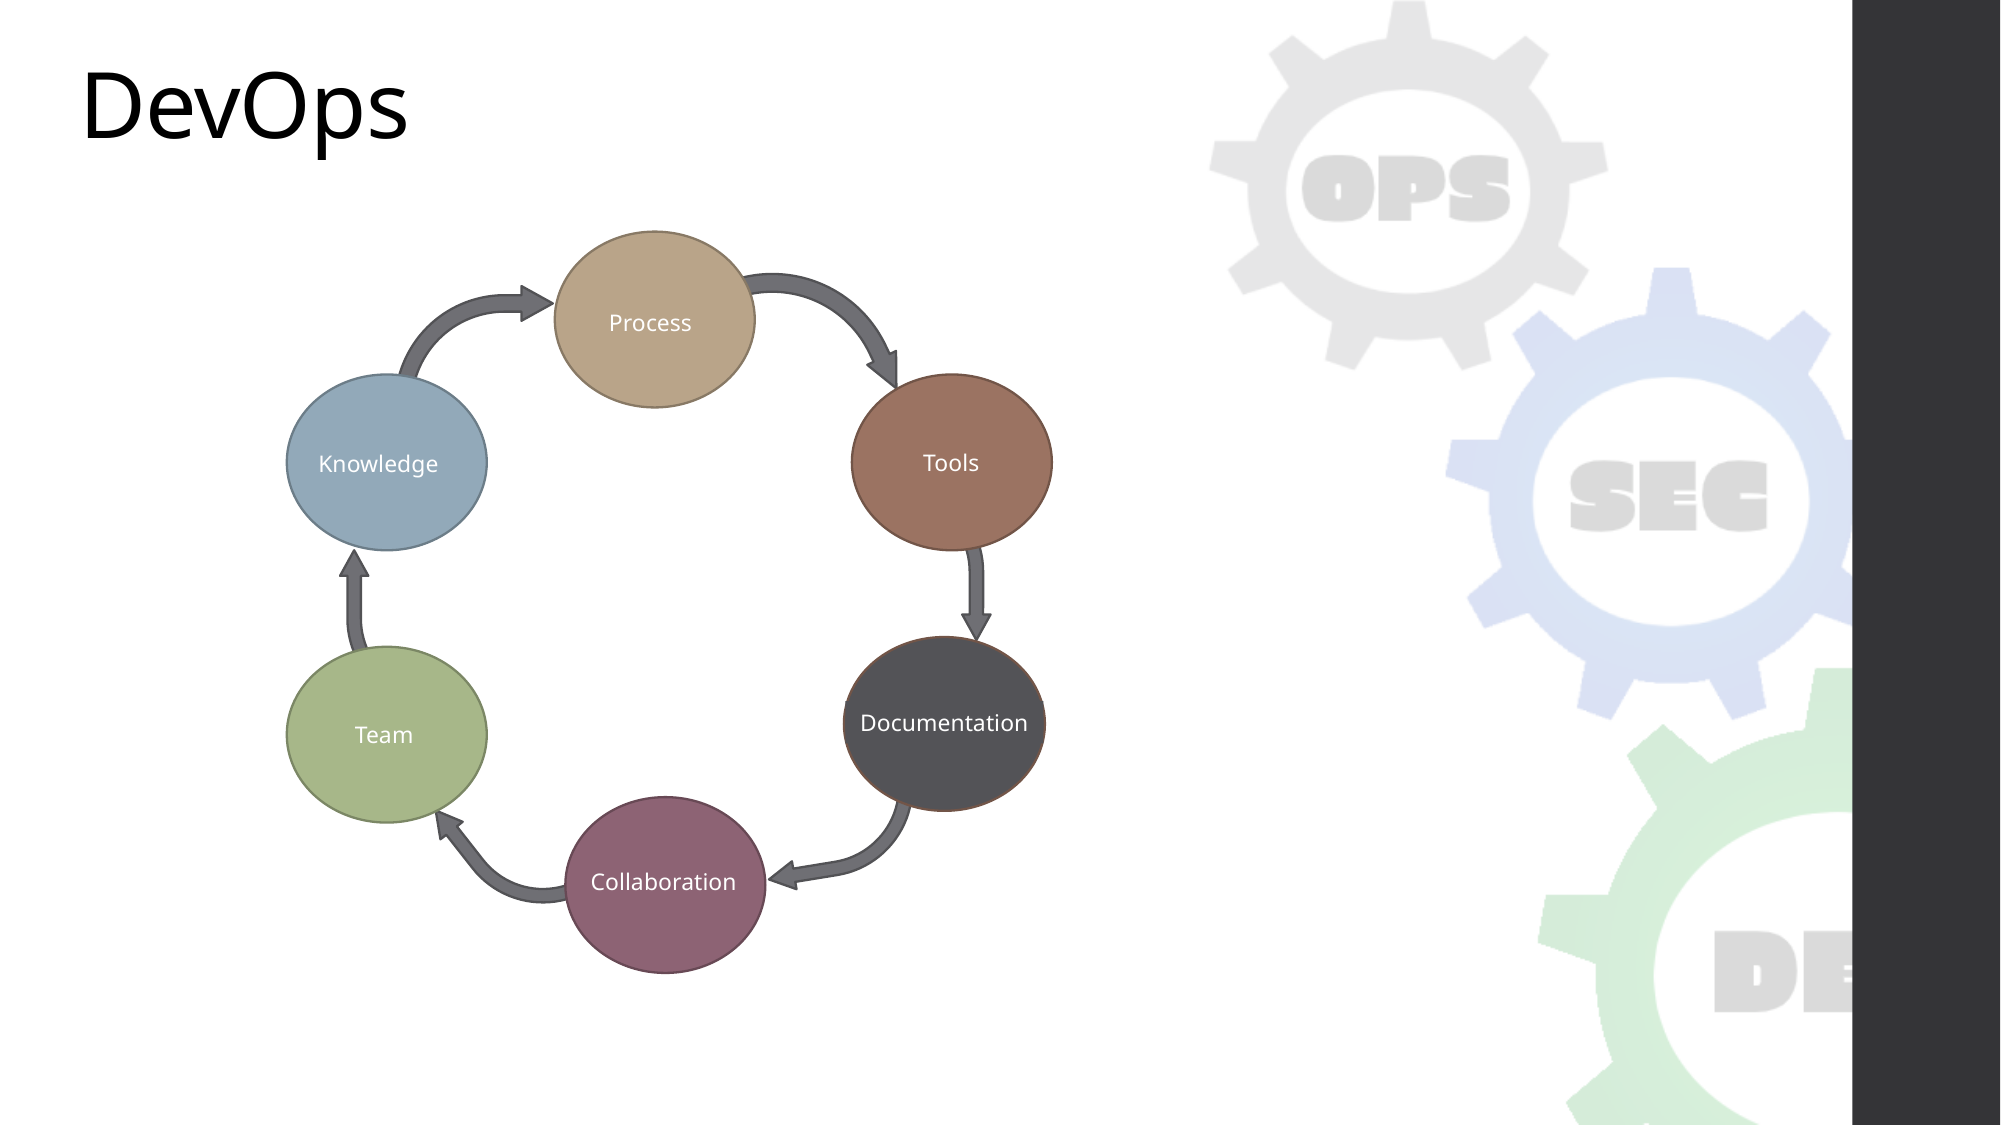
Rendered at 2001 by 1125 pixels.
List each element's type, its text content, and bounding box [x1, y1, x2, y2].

text_box [769, 744, 1043, 890]
text_box Team [340, 713, 434, 756]
title DevOps [64, 33, 1797, 166]
text_box Documentation [845, 701, 1044, 744]
text_box Knowledge [303, 442, 470, 485]
text_box [286, 550, 766, 973]
text_box [554, 231, 1052, 701]
text_box Process [594, 301, 716, 344]
text_box [286, 286, 553, 551]
text_box Collaboration [575, 860, 755, 903]
text_box Tools [908, 440, 996, 484]
